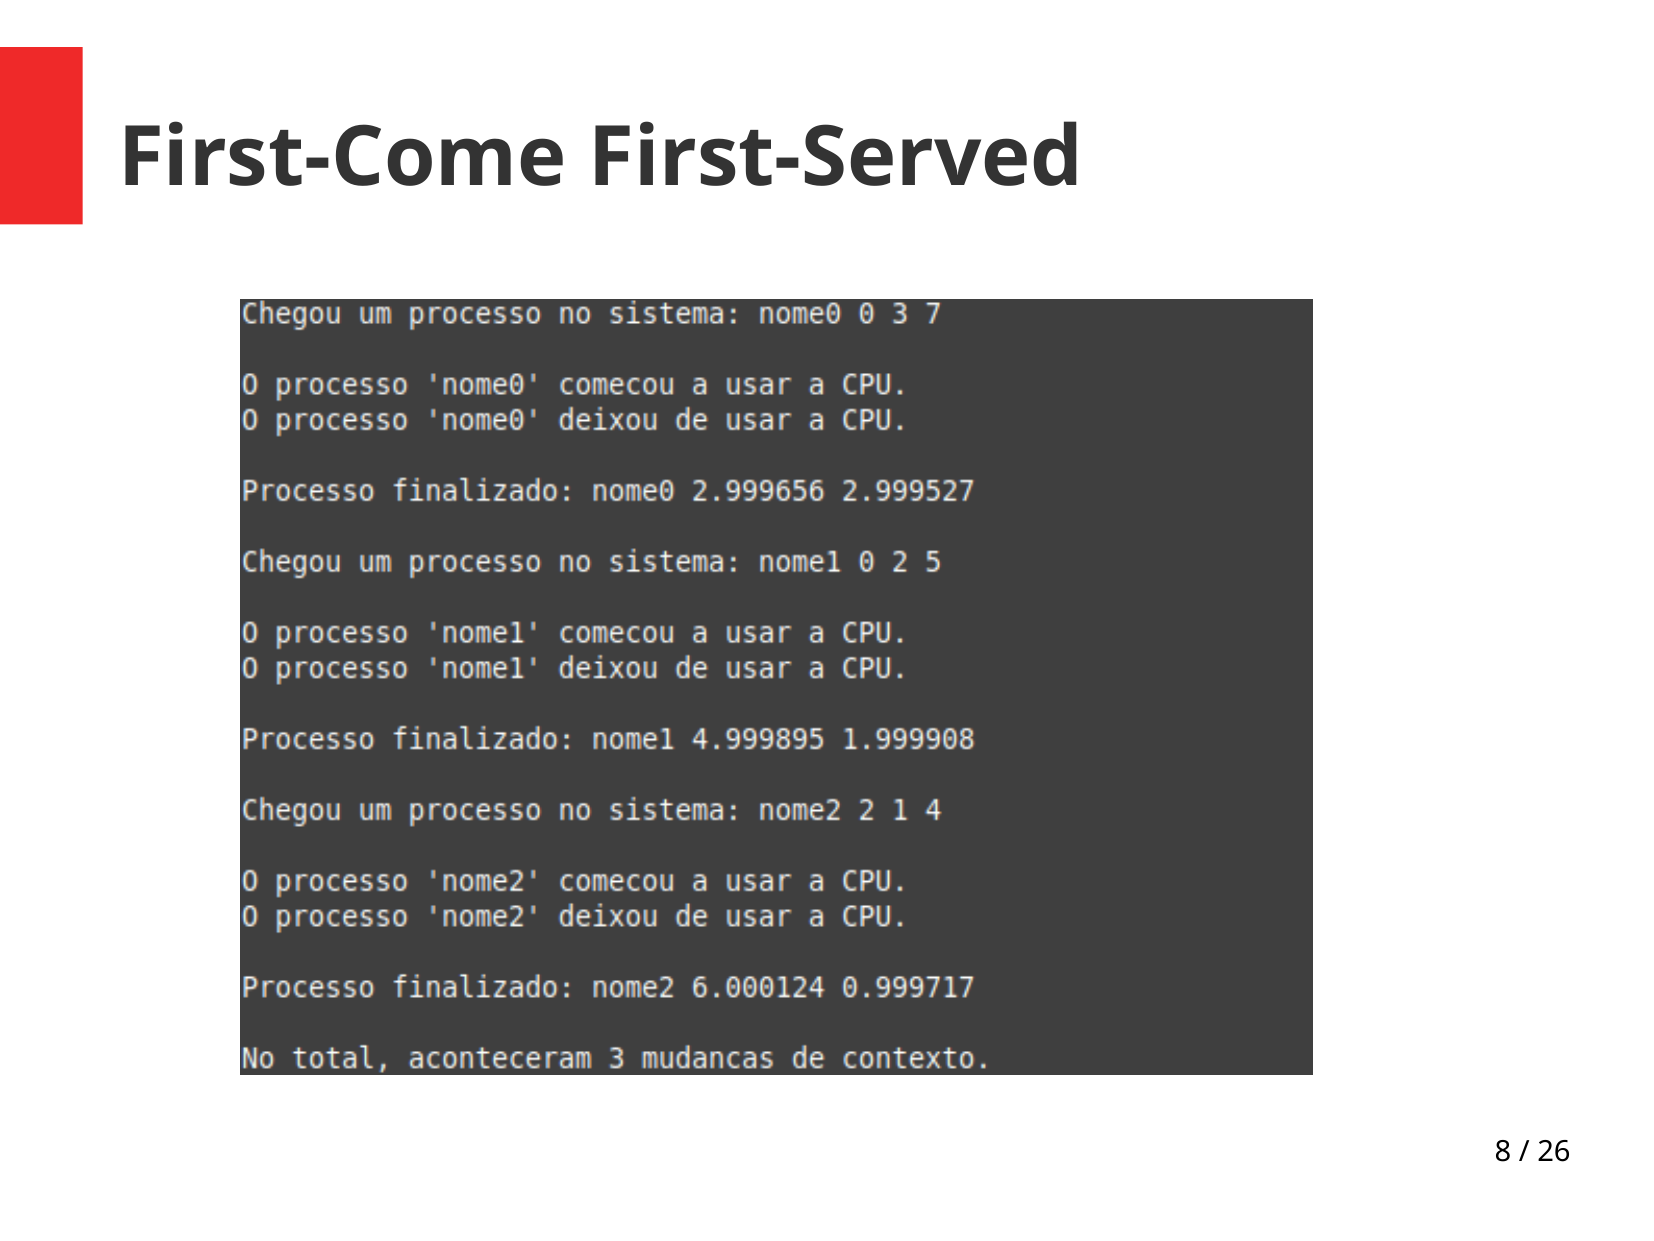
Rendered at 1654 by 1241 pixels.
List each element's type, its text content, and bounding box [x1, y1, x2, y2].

title First-Come First-Served [118, 49, 1571, 257]
picture [240, 299, 1313, 1075]
